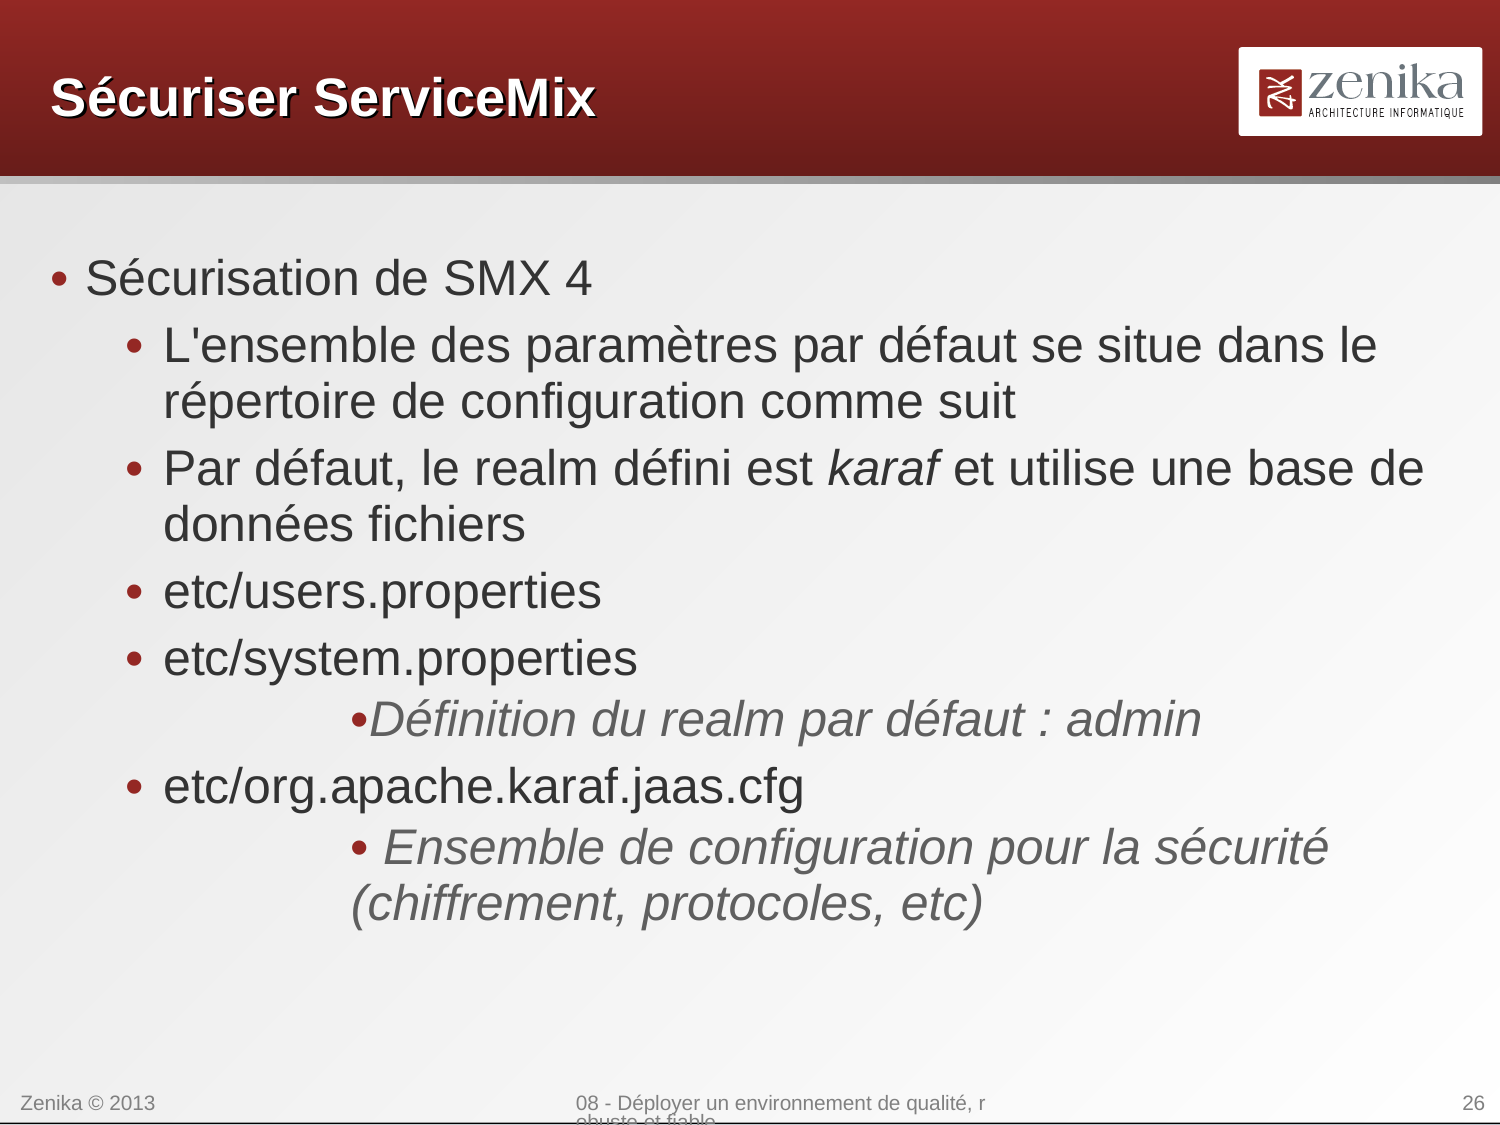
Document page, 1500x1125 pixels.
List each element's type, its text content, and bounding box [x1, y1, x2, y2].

title Sécuriser ServiceMix [50, 22, 1206, 172]
picture [1257, 58, 1464, 125]
list Sécurisation de SMX 4 L'ensemble des paramètres par défaut se situe dans le répertoire de configuration comme suit Par défaut, le realm défini est karaf et utilise une base de données fichiers etc/users.properties etc/system.properties Définition du realm par défaut : admin etc/org.apache.karaf.jaas.cfg Ensemble de configuration pour la sécurité (chiffrement, protocoles, etc) [50, 250, 1477, 1064]
